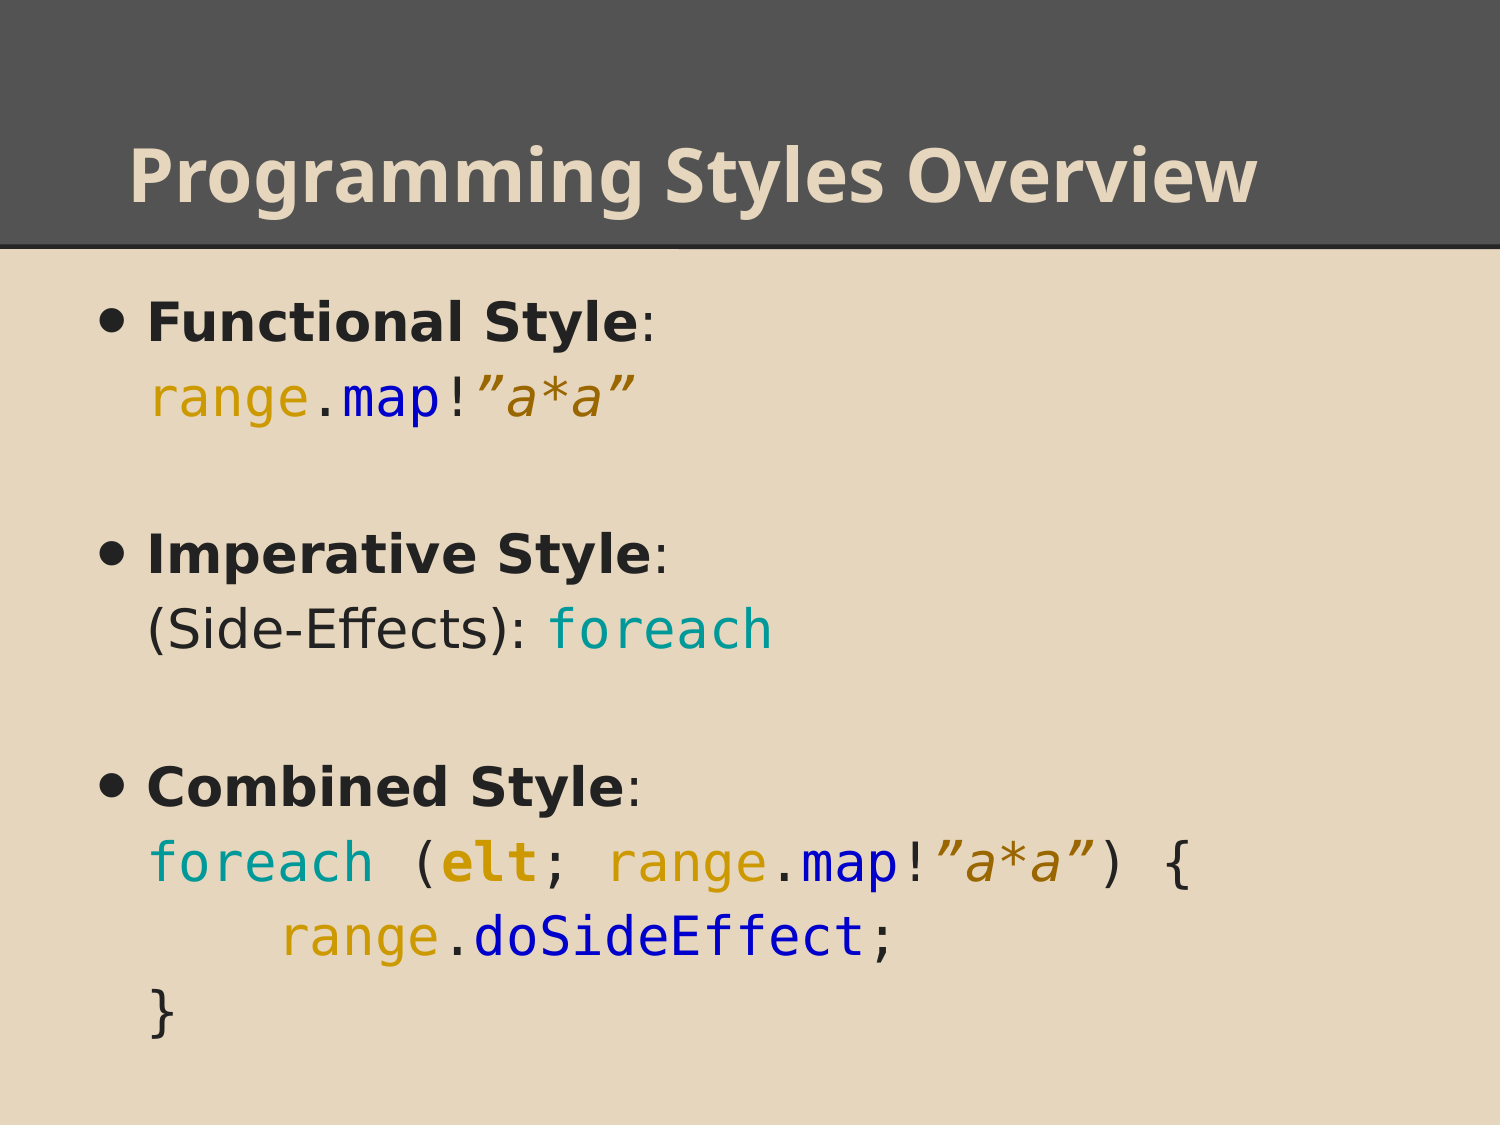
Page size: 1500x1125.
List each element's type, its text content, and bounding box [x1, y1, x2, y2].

list Functional Style: range.map!”a*a” Imperative Style: (Side-Effects): foreach Combined Style: foreach (elt; range.map!”a*a”) { range.doSideEffect; } [75, 262, 1425, 1078]
title Programming Styles Overview [75, 45, 1425, 233]
